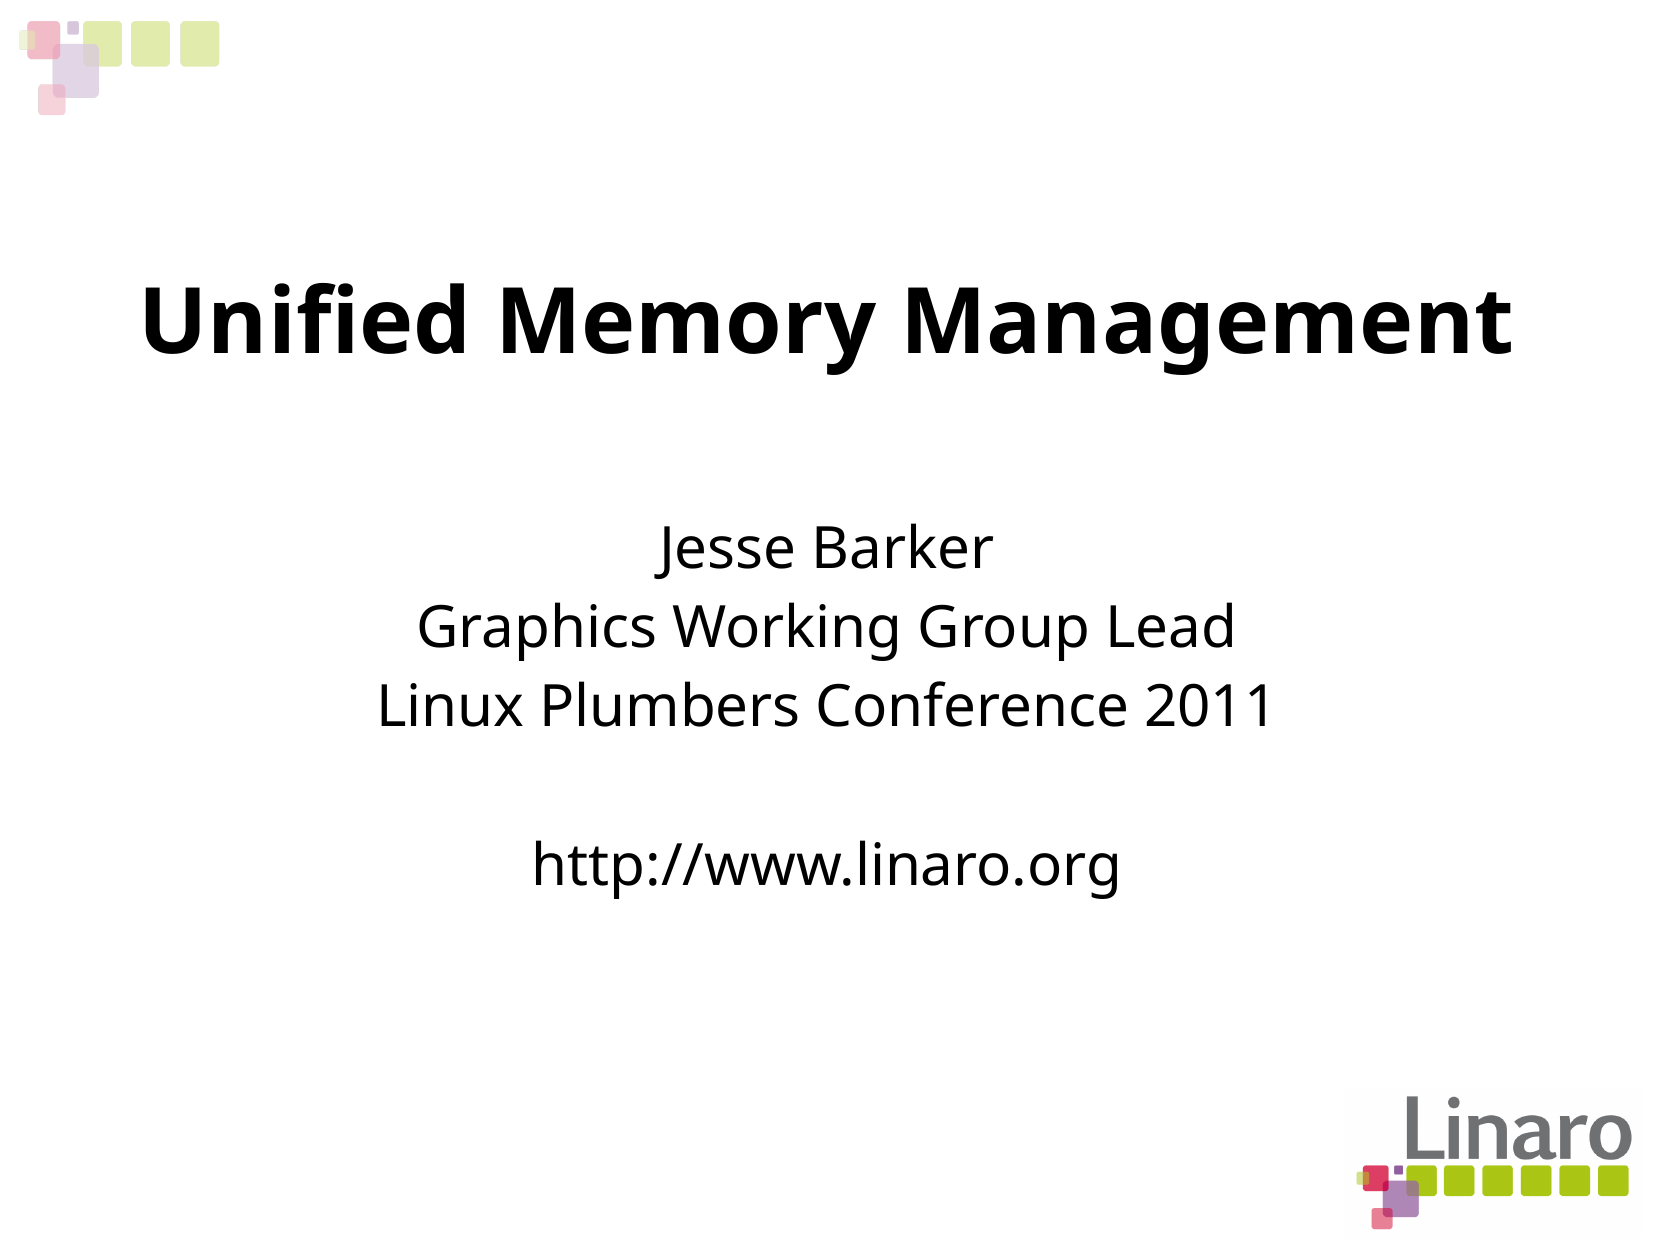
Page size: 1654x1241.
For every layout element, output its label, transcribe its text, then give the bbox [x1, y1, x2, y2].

picture [1343, 1087, 1644, 1238]
subtitle Unified Memory Management Jesse Barker Graphics Working Group Lead Linux Plumbers Conference 2011 http://www.linaro.org [82, 49, 1571, 1109]
